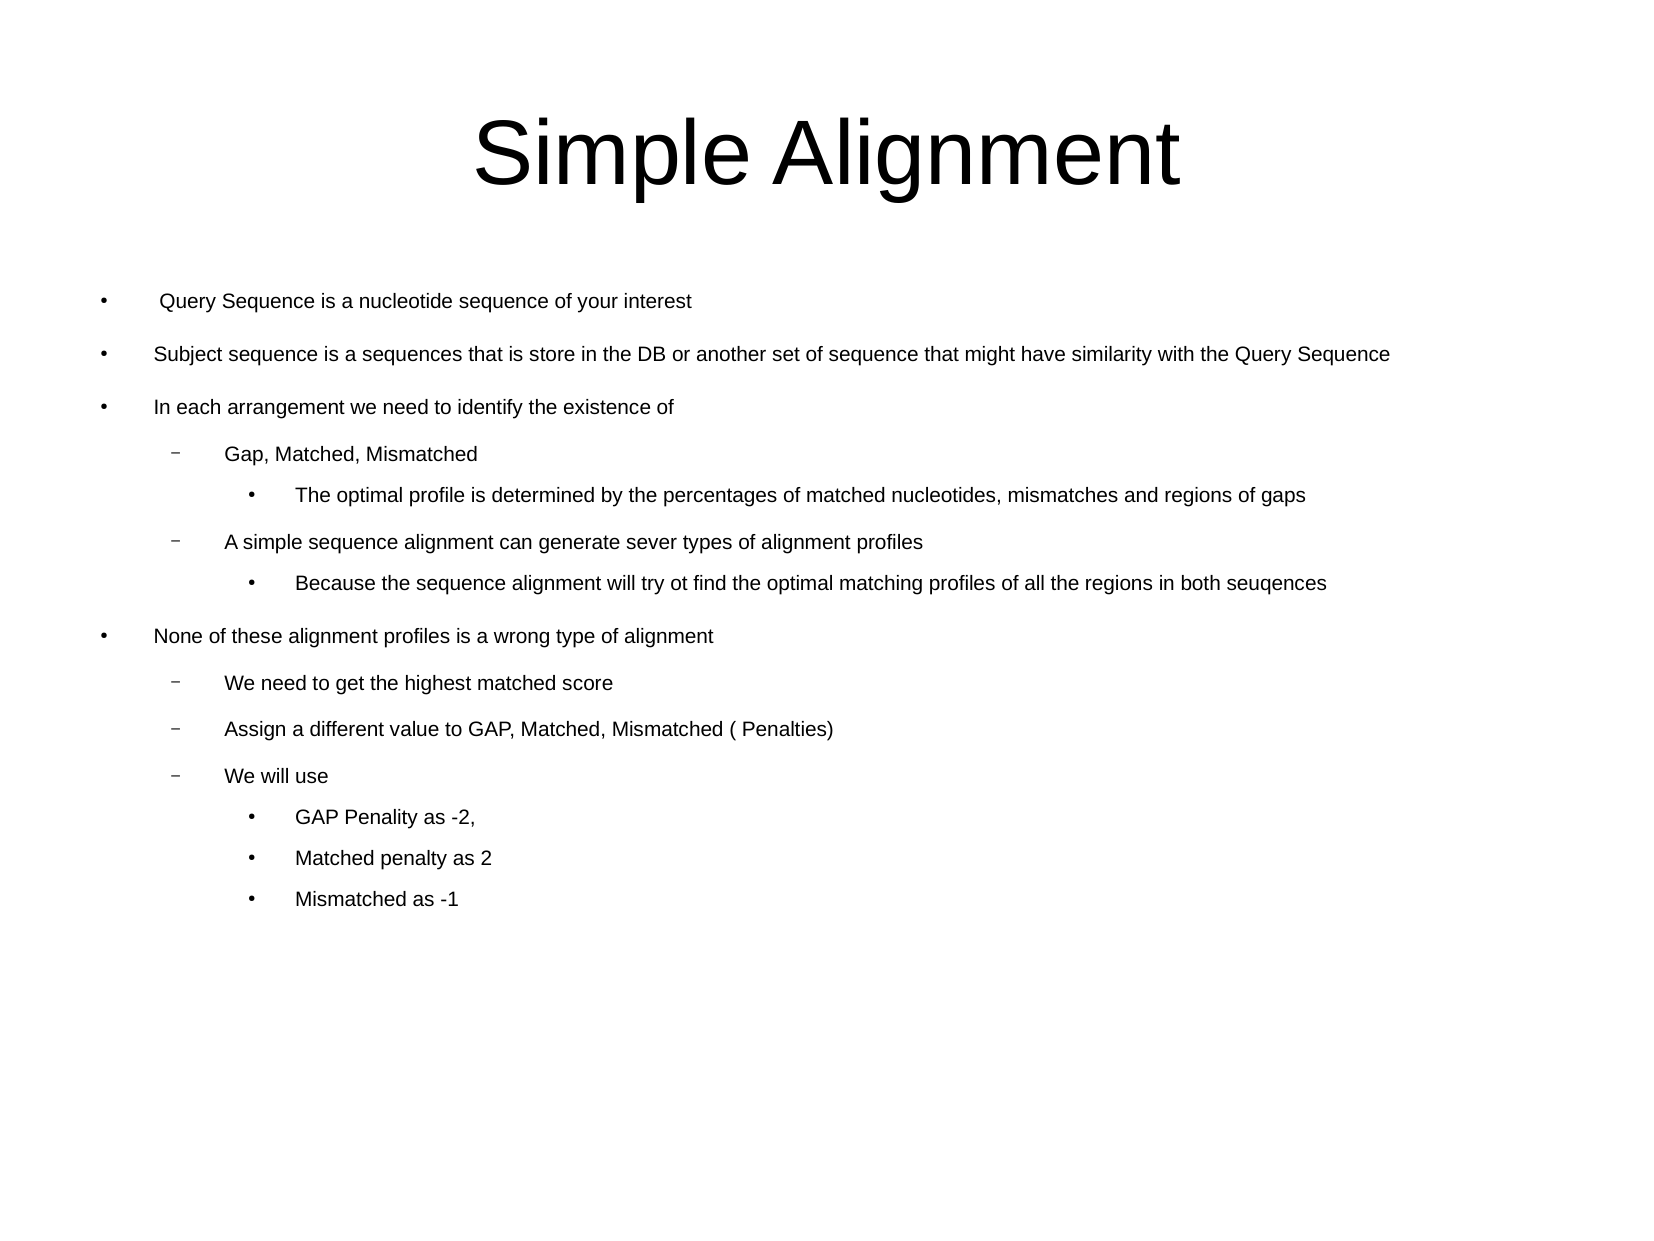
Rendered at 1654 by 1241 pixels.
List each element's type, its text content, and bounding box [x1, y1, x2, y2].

list Query Sequence is a nucleotide sequence of your interest Subject sequence is a sequences that is store in the DB or another set of sequence that might have similarity with the Query Sequence In each arrangement we need to identify the existence of Gap, Matched, Mismatched The optimal profile is determined by the percentages of matched nucleotides, mismatches and regions of gaps A simple sequence alignment can generate sever types of alignment profiles Because the sequence alignment will try ot find the optimal matching profiles of all the regions in both seuqences None of these alignment profiles is a wrong type of alignment We need to get the highest matched score Assign a different value to GAP, Matched, Mismatched ( Penalties) We will use GAP Penality as -2, Matched penalty as 2 Mismatched as -1 [82, 290, 1571, 1010]
title Simple Alignment [82, 49, 1571, 257]
